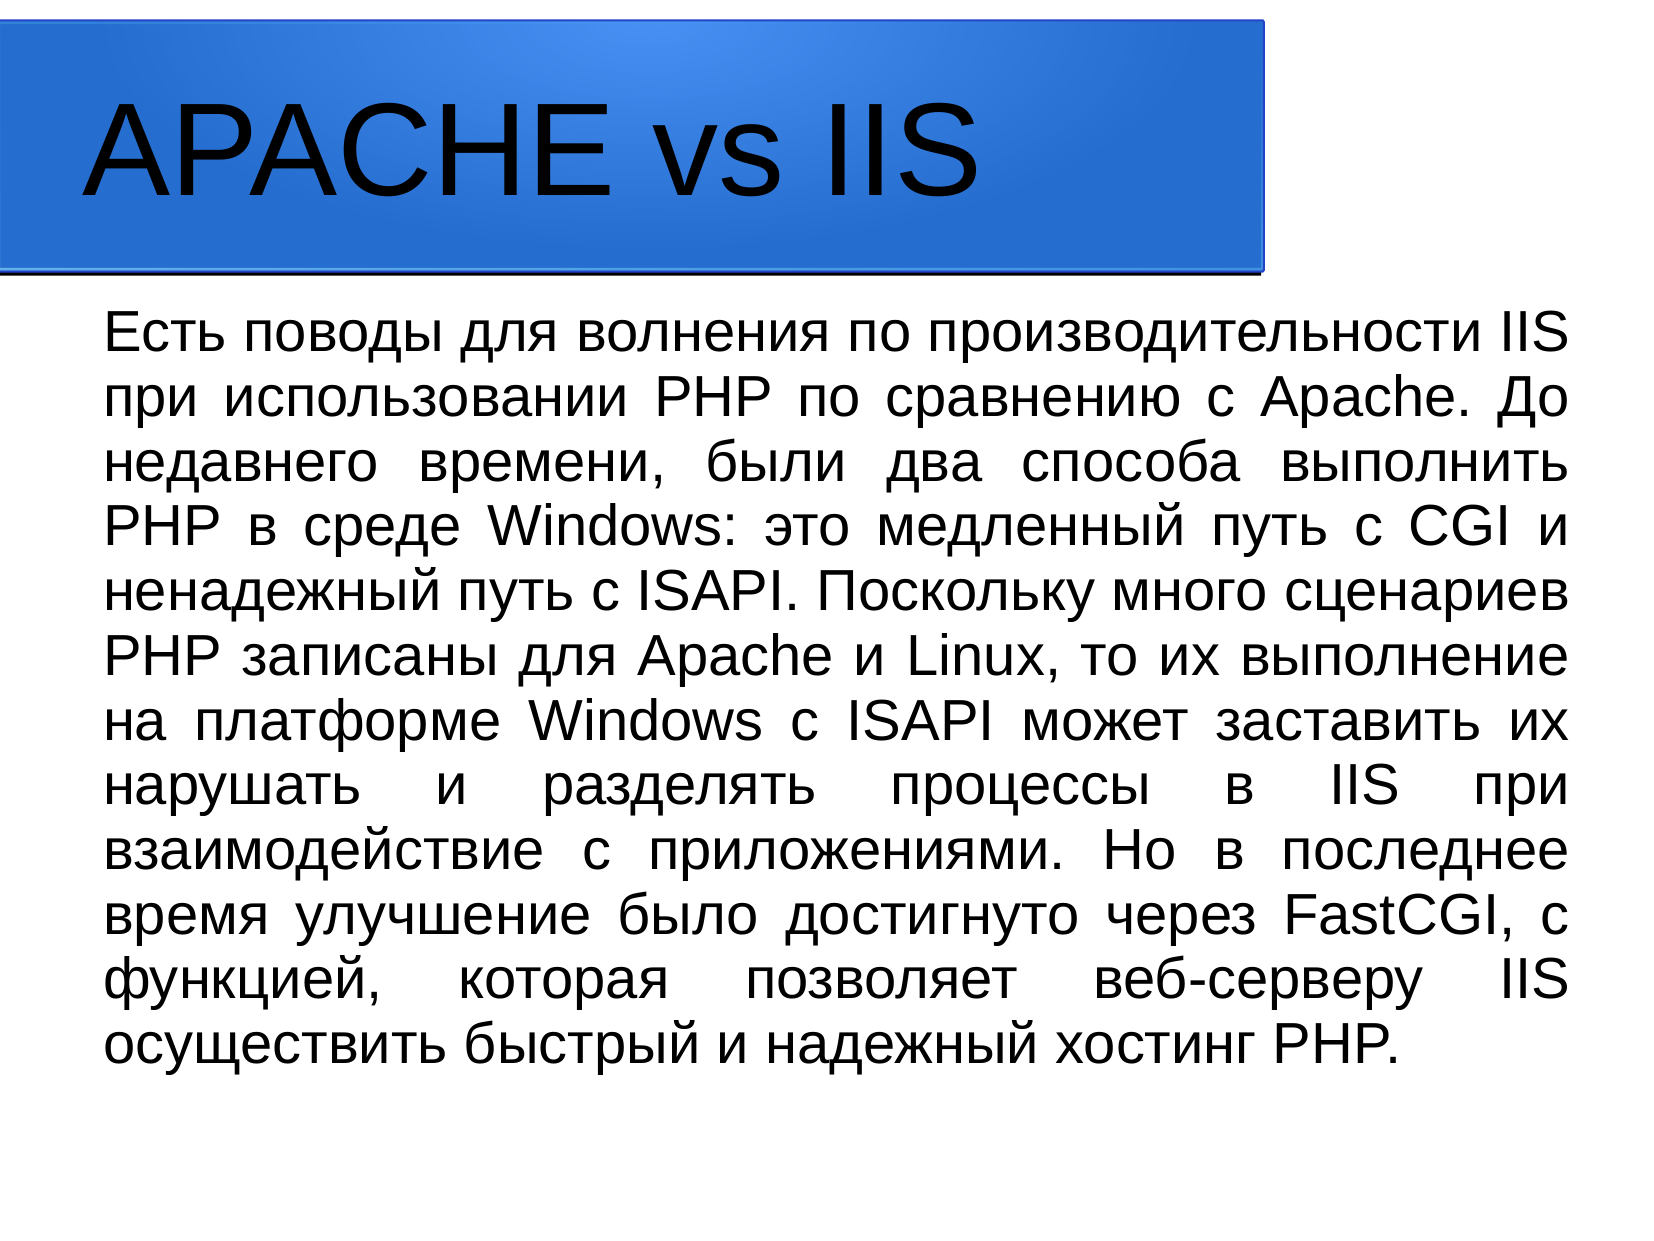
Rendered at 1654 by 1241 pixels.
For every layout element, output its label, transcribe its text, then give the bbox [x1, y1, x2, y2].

list Есть поводы для волнения по производительности IIS при использовании PHP по сравнению с Apache. До недавнего времени, были два способа выполнить PHP в среде Windows: это медленный путь с CGI и ненадежный путь с ISAPI. Поскольку много сценариев PHP записаны для Apache и Linux, то их выполнение на платформе Windows с ISAPI может заставить их нарушать и разделять процессы в IIS при взаимодействие с приложениями. Но в последнее время улучшение было достигнуто через FastCGI, с функцией, которая позволяет веб-серверу IIS осуществить быстрый и надежный хостинг PHP. [82, 299, 1571, 1156]
title APACHE vs IIS [82, 47, 1235, 252]
